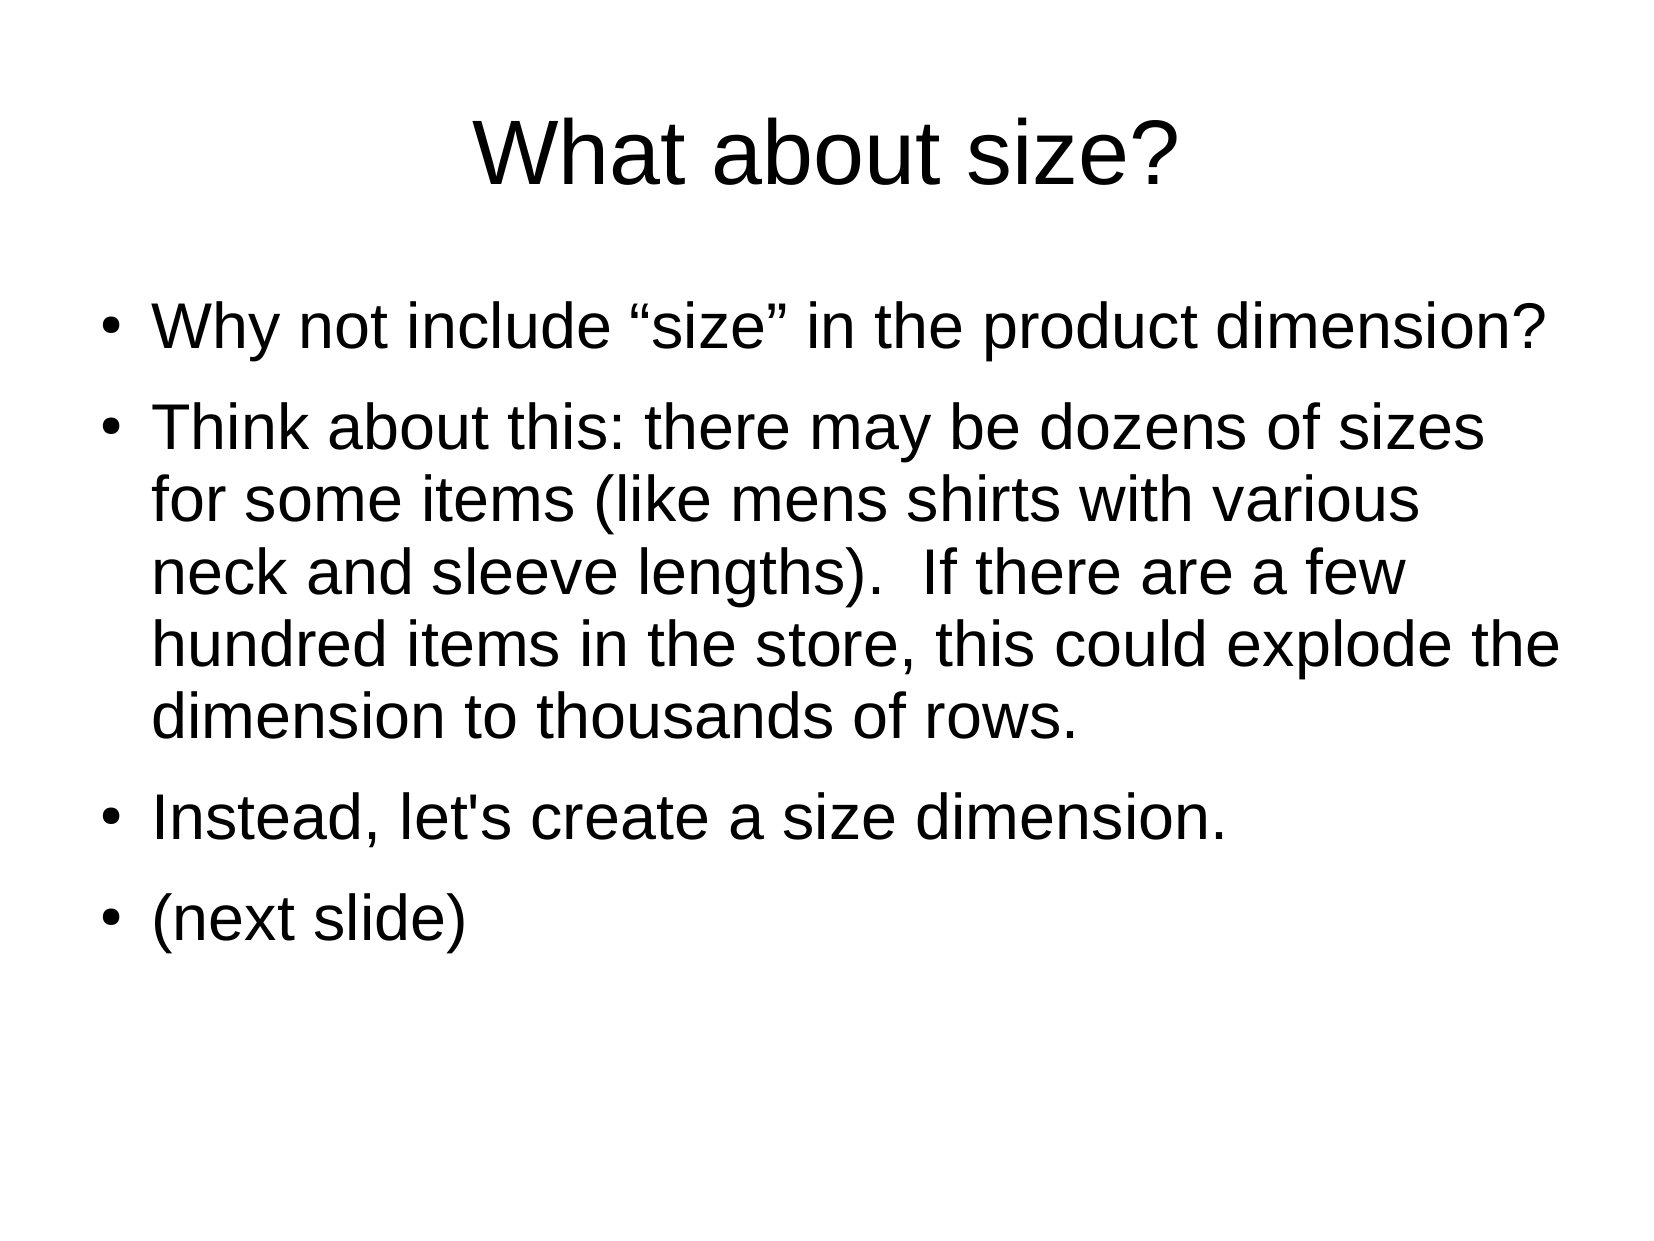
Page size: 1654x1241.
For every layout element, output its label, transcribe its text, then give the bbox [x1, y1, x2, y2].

title What about size? [82, 49, 1571, 257]
list Why not include “size” in the product dimension? Think about this: there may be dozens of sizes for some items (like mens shirts with various neck and sleeve lengths). If there are a few hundred items in the store, this could explode the dimension to thousands of rows. Instead, let's create a size dimension. (next slide) [82, 290, 1571, 1010]
